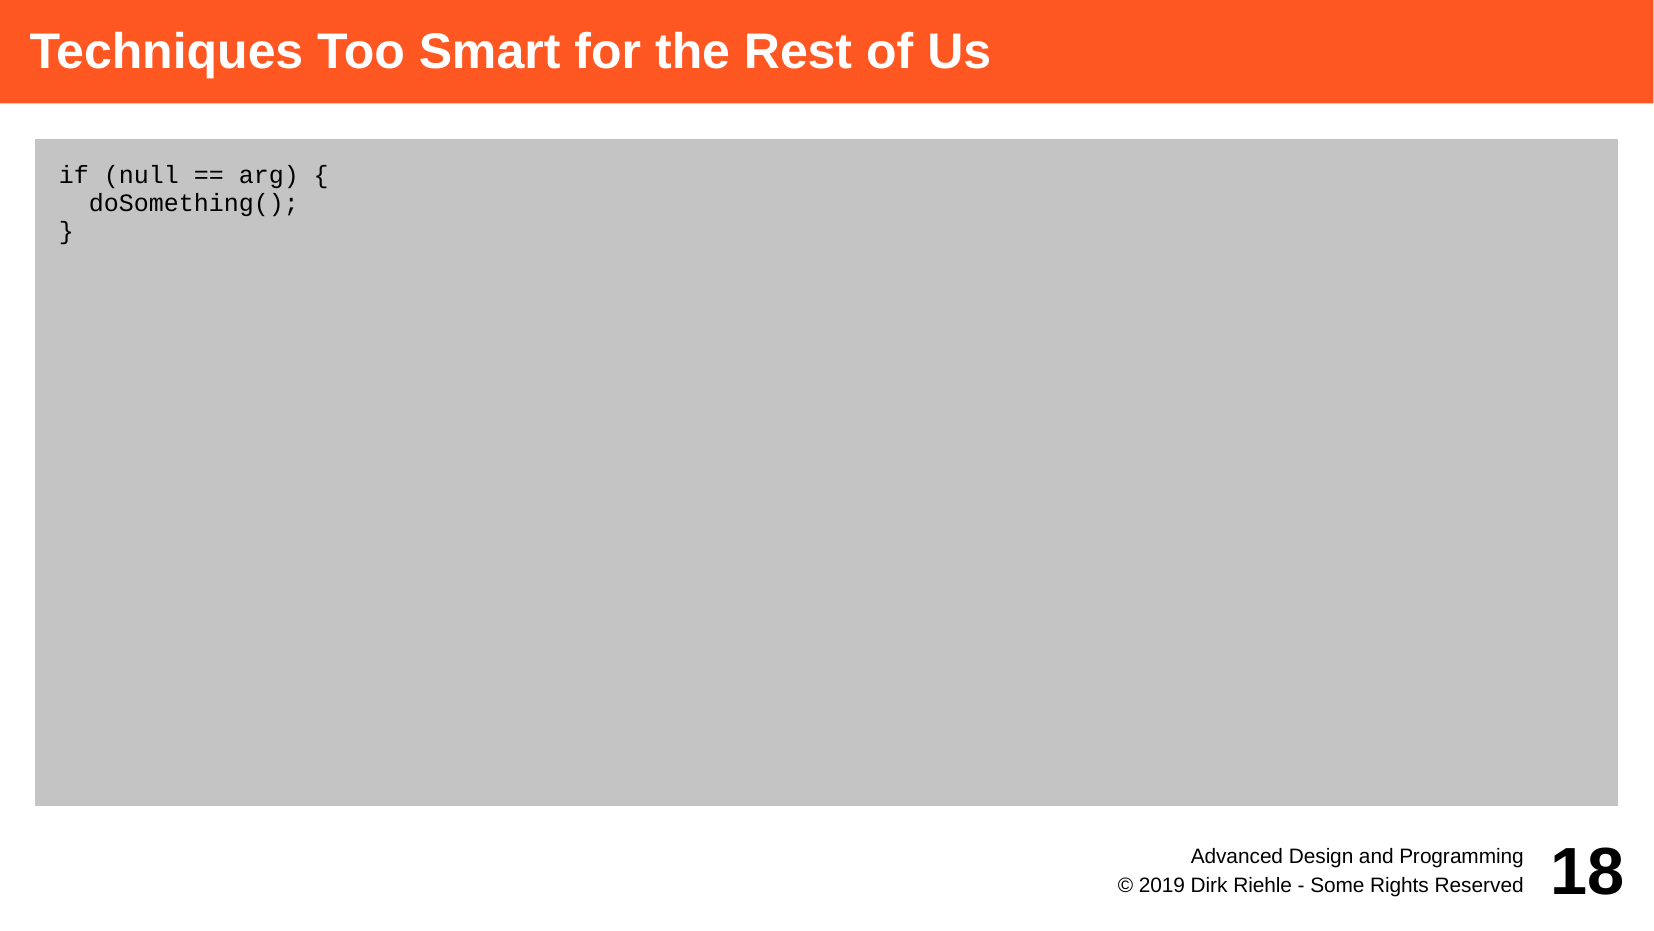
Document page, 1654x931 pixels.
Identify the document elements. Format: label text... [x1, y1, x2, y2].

title Techniques Too Smart for the Rest of Us [0, 0, 1654, 104]
list if (null == arg) { doSomething(); } [29, 132, 1625, 813]
